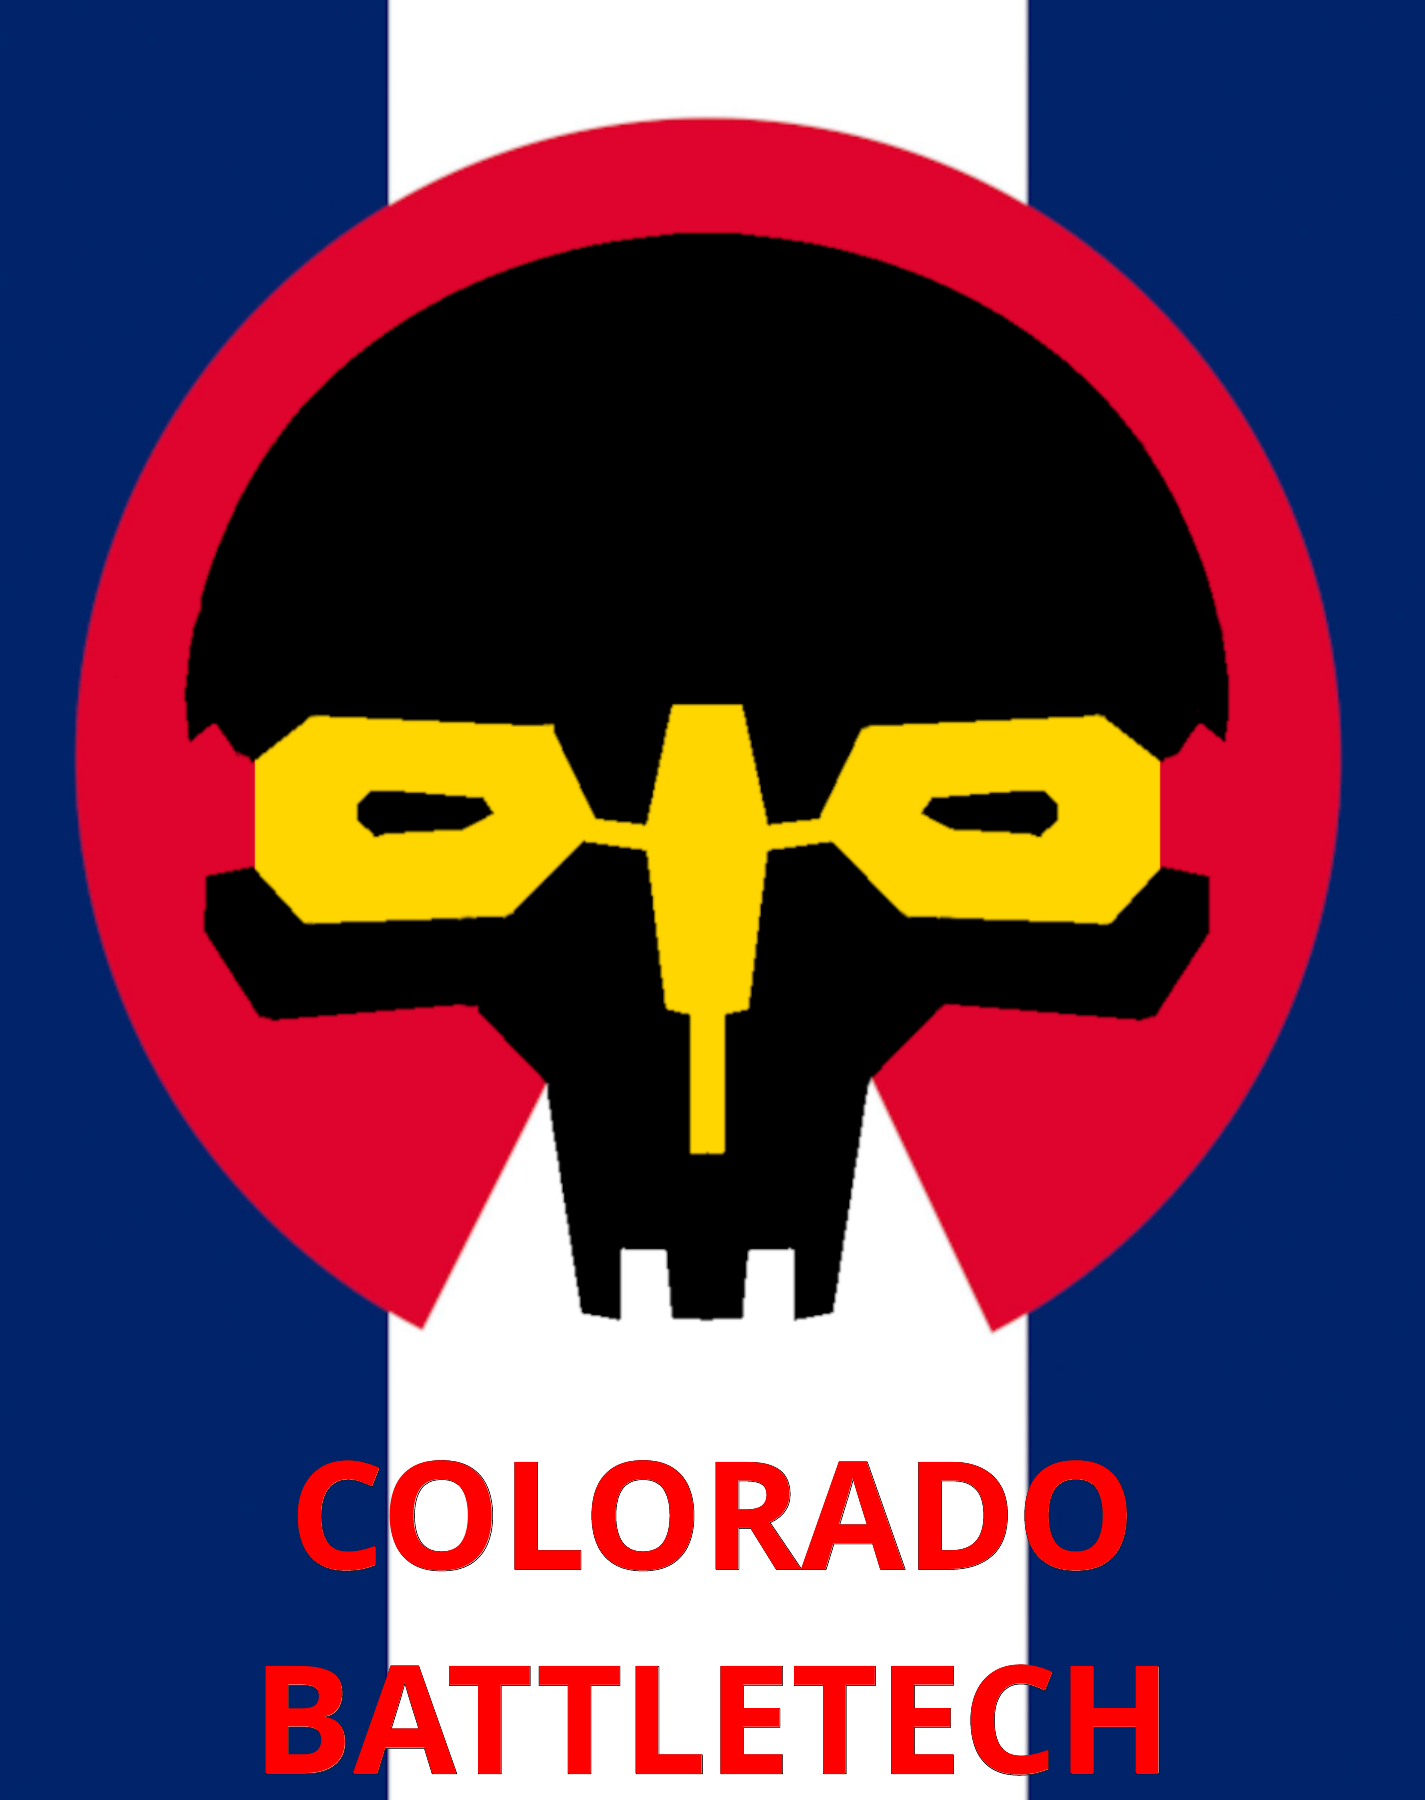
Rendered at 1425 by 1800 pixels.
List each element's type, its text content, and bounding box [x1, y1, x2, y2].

text_box COLORADO BATTLETECH [112, 1401, 1313, 1783]
picture [0, 0, 1425, 1800]
